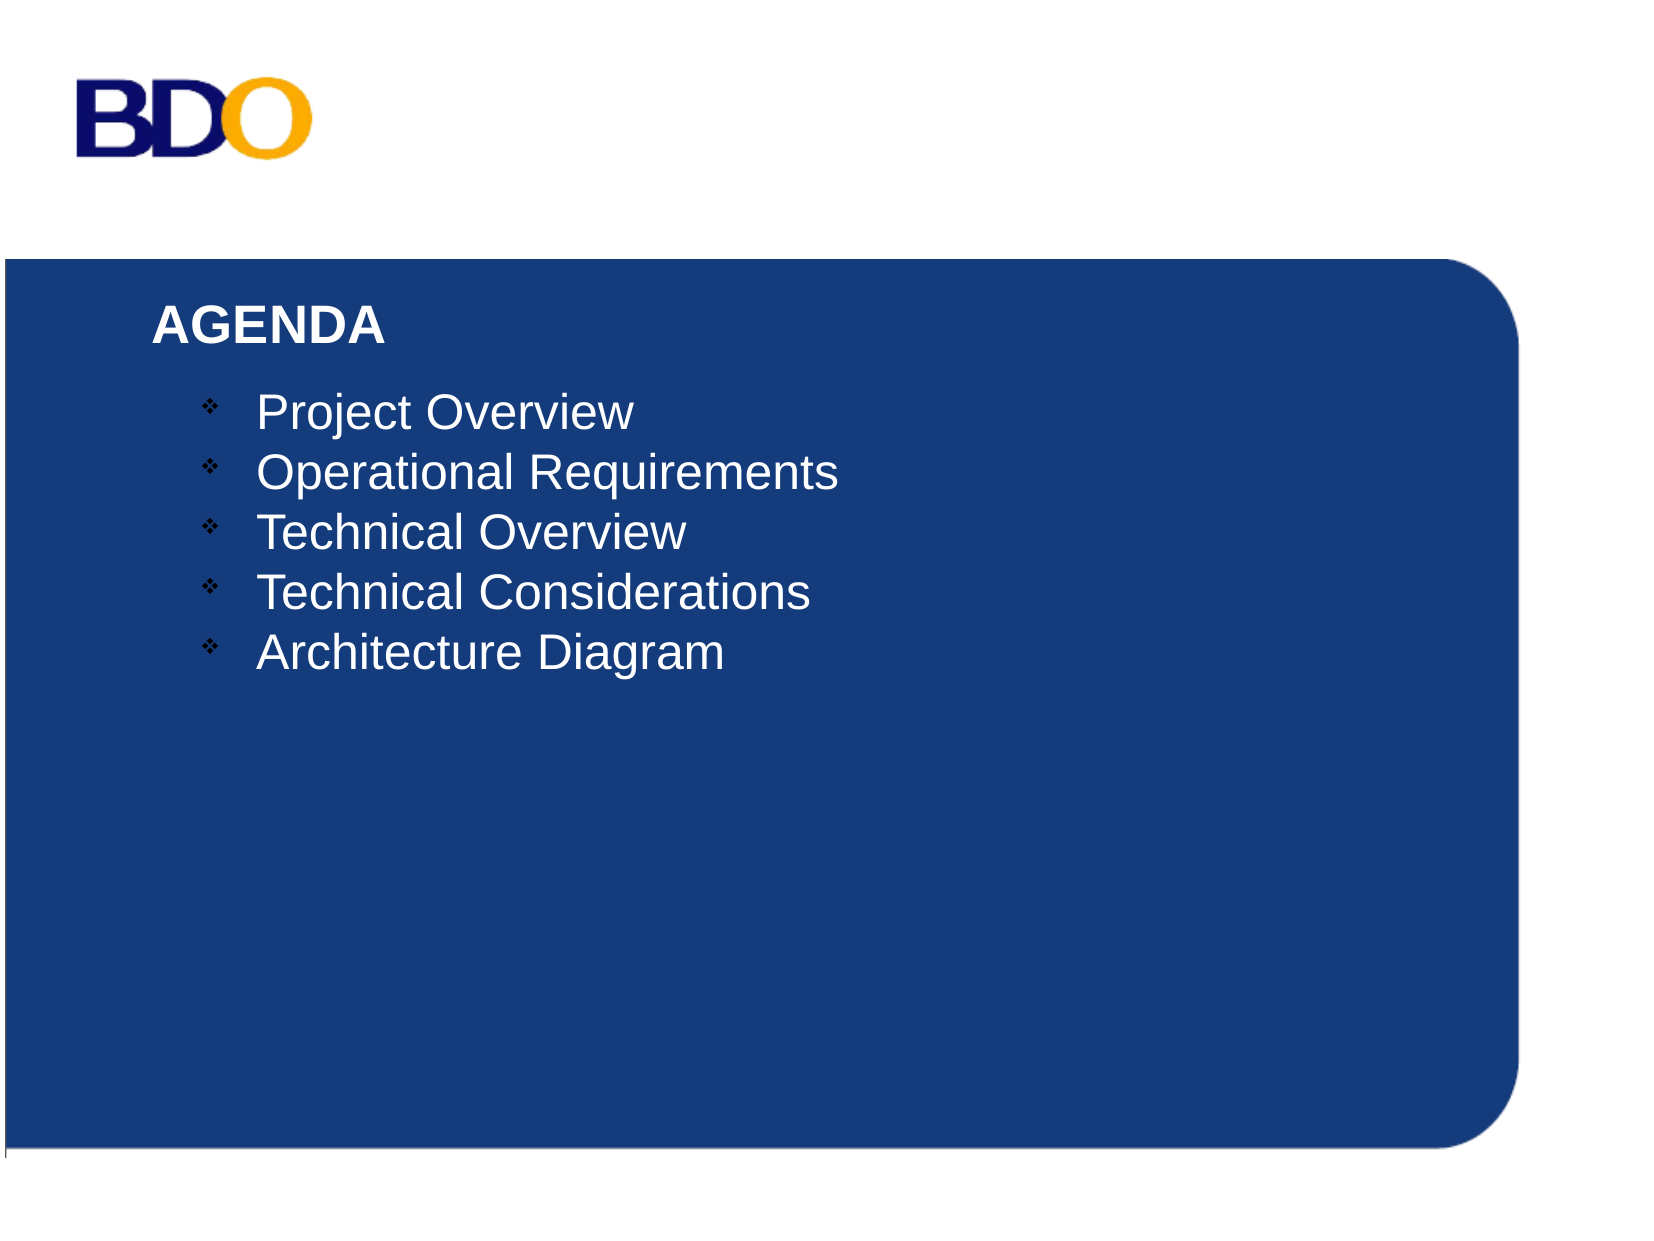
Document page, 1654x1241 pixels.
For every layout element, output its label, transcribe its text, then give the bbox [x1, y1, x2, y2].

text_box Project Overview Operational Requirements Technical Overview Technical Considerations Architecture Diagram [78, 372, 1320, 882]
text_box AGENDA [136, 282, 1472, 421]
picture [63, 65, 325, 168]
picture [5, 259, 1536, 1158]
